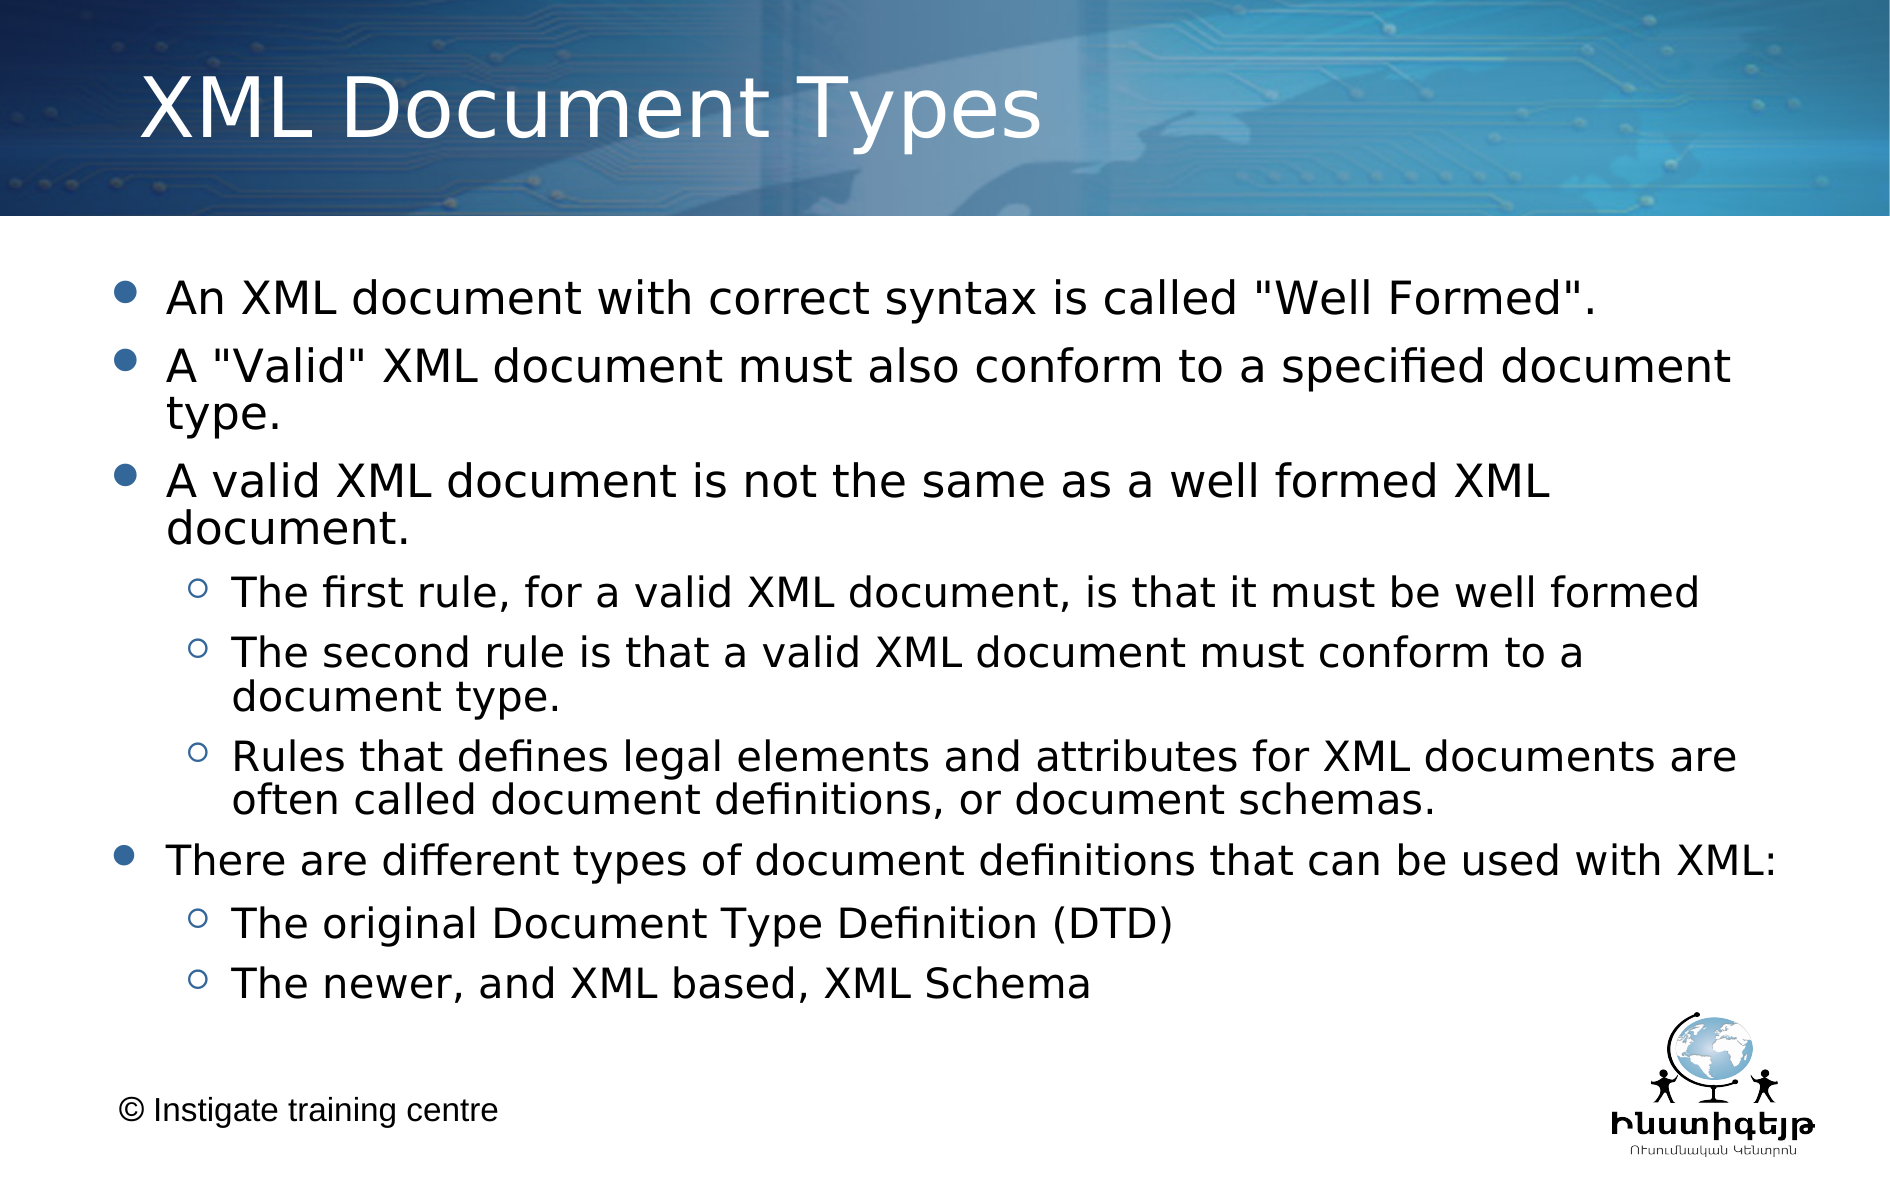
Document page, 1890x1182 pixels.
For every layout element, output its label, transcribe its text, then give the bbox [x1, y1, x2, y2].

picture [0, 0, 1890, 216]
text_box XML Document Types [138, 82, 1801, 91]
picture [1612, 1012, 1815, 1157]
list An XML document with correct syntax is called "Well Formed". A "Valid" XML document must also conform to a specified document type. A valid XML document is not the same as a well formed XML document. The first rule, for a valid XML document, is that it must be well formed The second rule is that a valid XML document must conform to a document type. Rules that defines legal elements and attributes for XML documents are often called document definitions, or document schemas. There are different types of document definitions that can be used with XML: The original Document Type Definition (DTD) The newer, and XML based, XML Schema [110, 276, 1801, 303]
